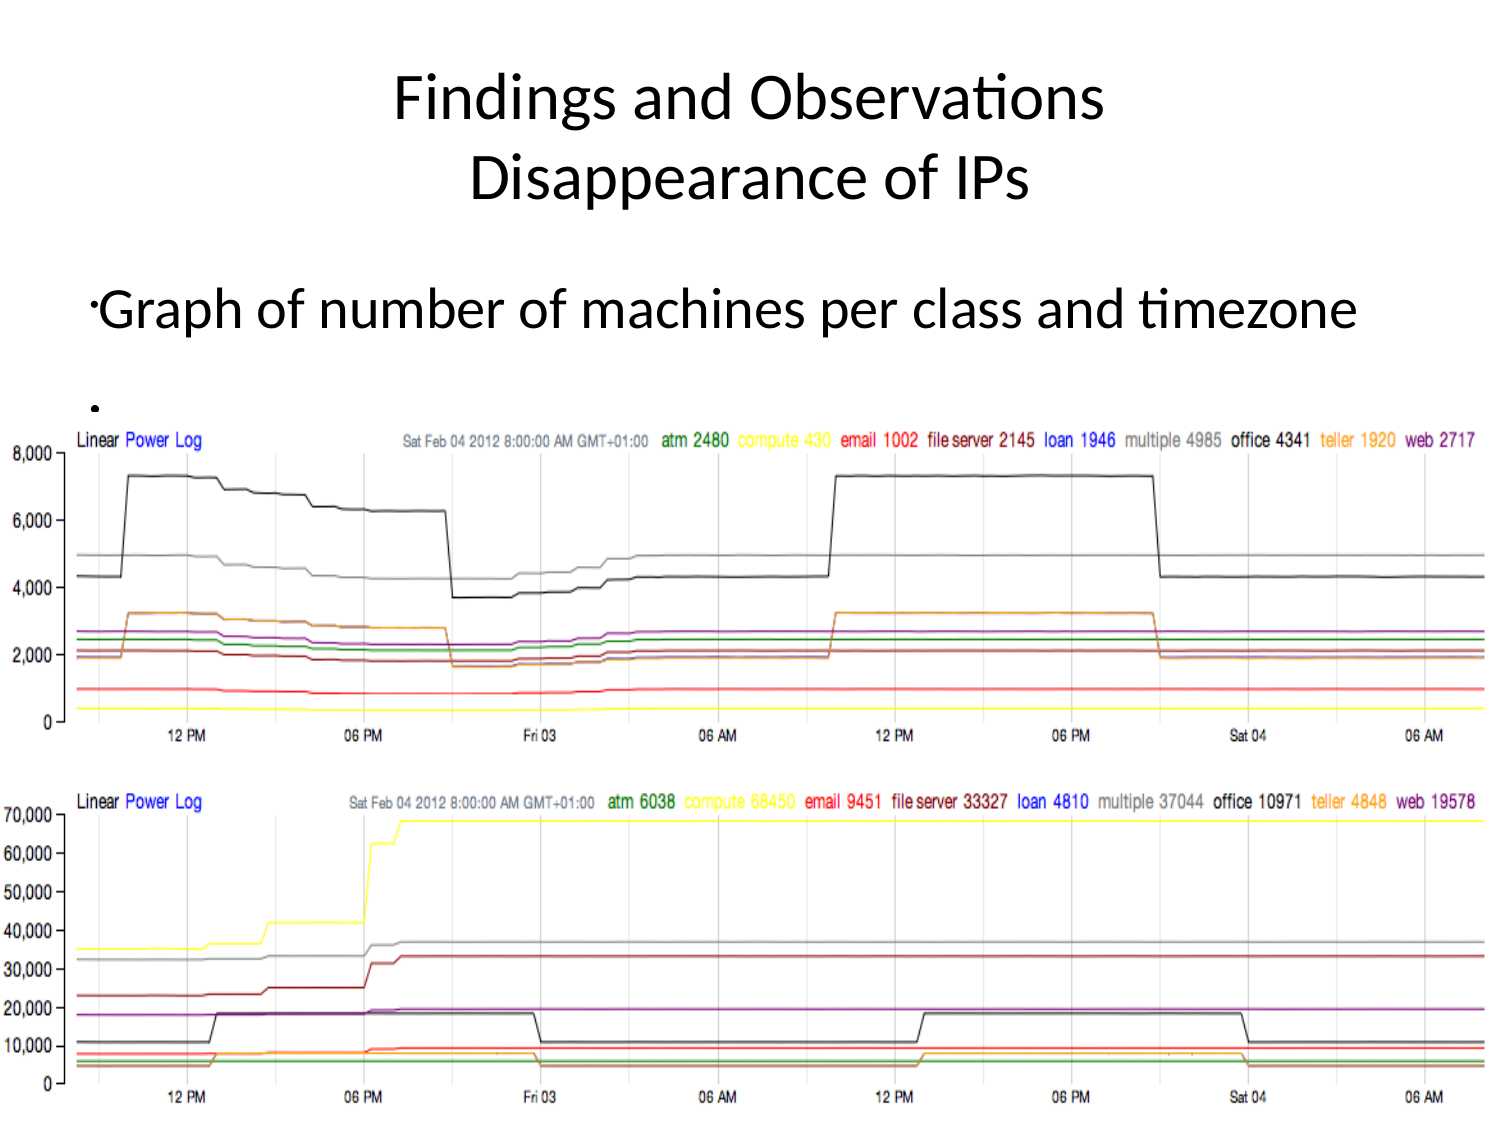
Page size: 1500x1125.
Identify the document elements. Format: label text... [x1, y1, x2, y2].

title Findings and Observations Disappearance of IPs [75, 45, 1425, 233]
picture [0, 412, 1500, 1125]
list Graph of number of machines per class and timezone [75, 262, 1425, 412]
